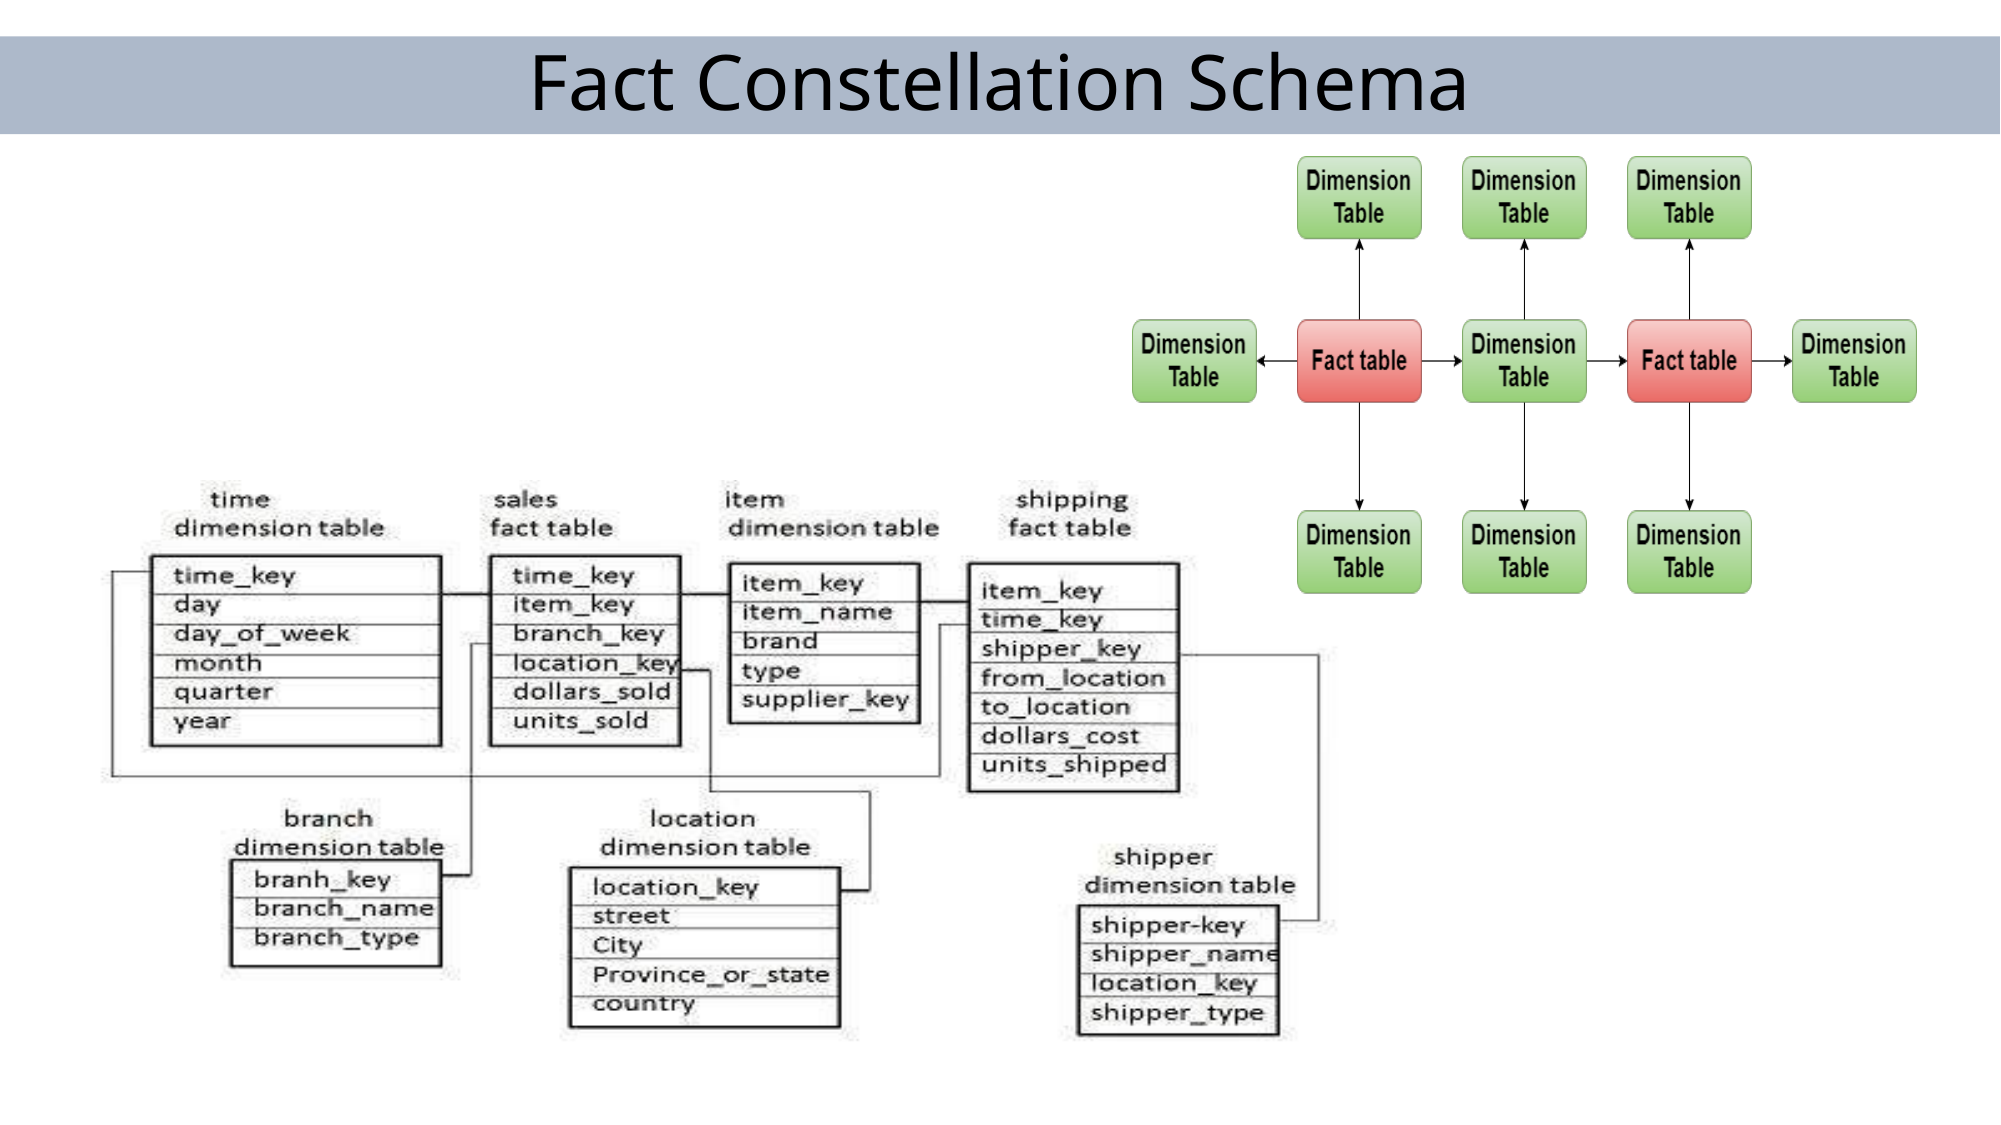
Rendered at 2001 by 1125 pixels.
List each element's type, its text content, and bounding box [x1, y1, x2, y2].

title Fact Constellation Schema [0, 36, 2000, 135]
picture [82, 156, 1918, 1066]
